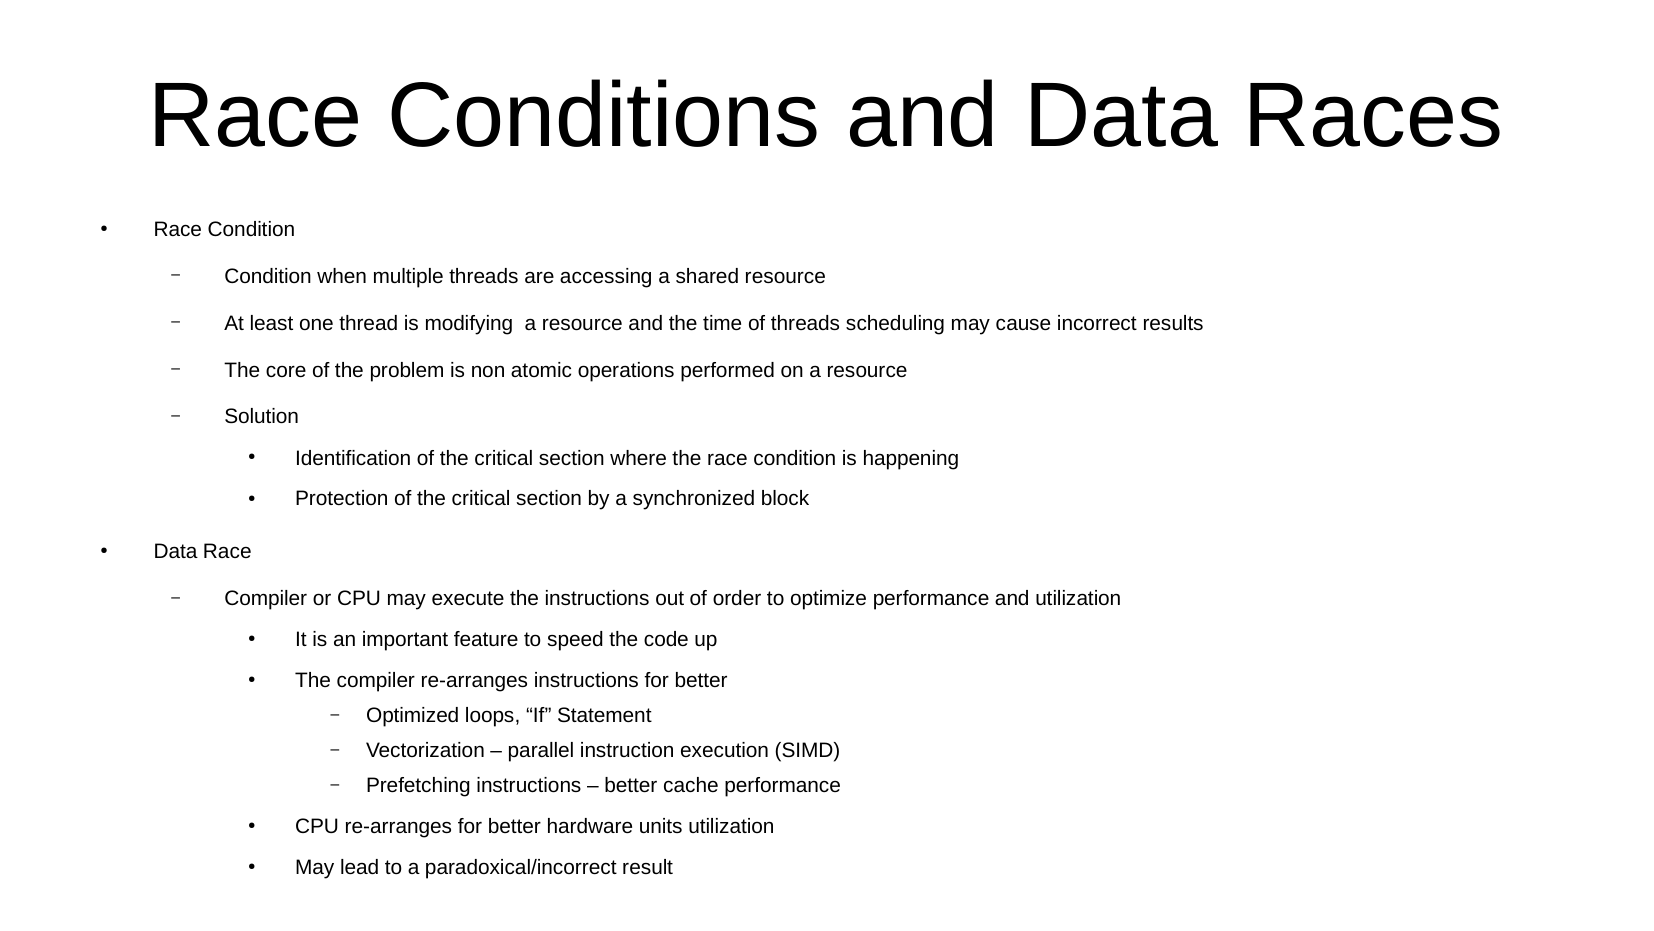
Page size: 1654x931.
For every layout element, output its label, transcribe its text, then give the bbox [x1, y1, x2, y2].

title Race Conditions and Data Races [82, 37, 1571, 193]
list Race Condition Condition when multiple threads are accessing a shared resource At least one thread is modifying a resource and the time of threads scheduling may cause incorrect results The core of the problem is non atomic operations performed on a resource Solution Identification of the critical section where the race condition is happening Protection of the critical section by a synchronized block Data Race Compiler or CPU may execute the instructions out of order to optimize performance and utilization It is an important feature to speed the code up The compiler re-arranges instructions for better Optimized loops, “If” Statement Vectorization – parallel instruction execution (SIMD) Prefetching instructions – better cache performance CPU re-arranges for better hardware units utilization May lead to a paradoxical/incorrect result [82, 217, 1651, 931]
